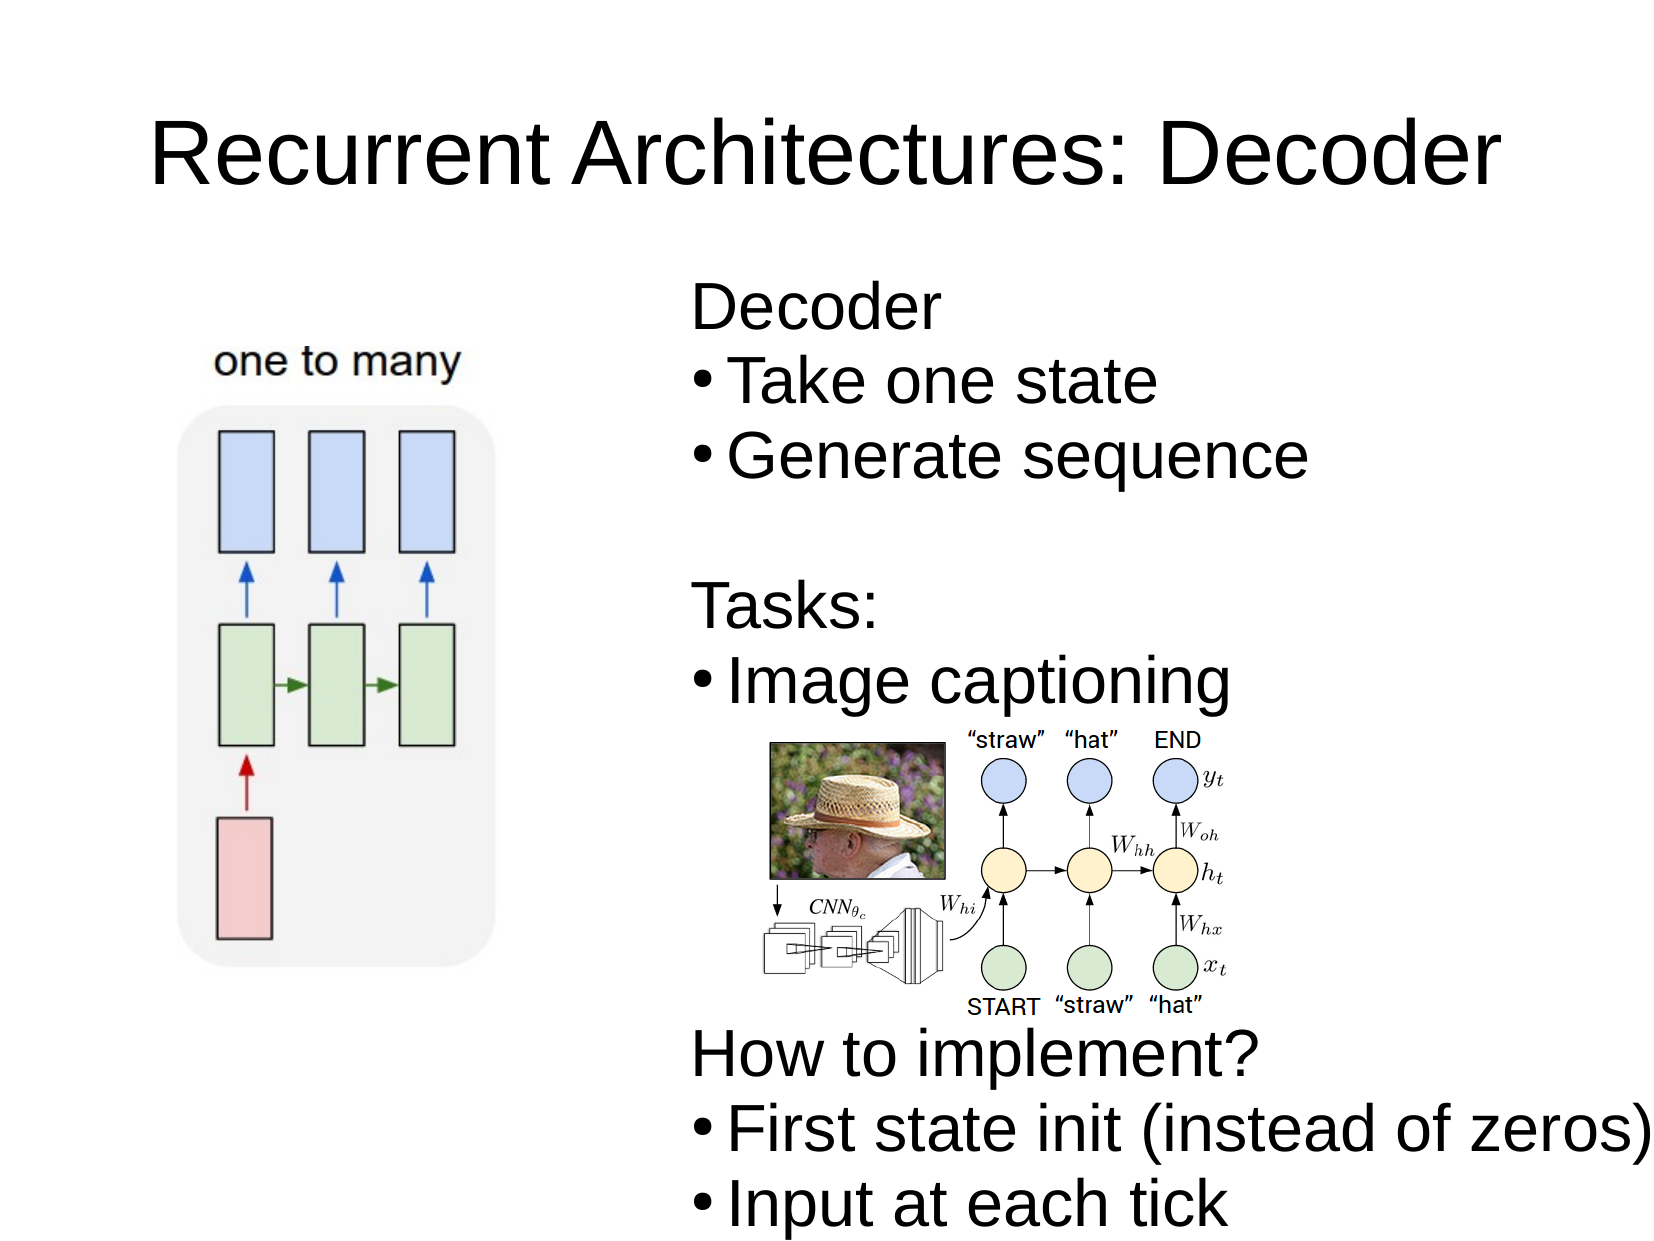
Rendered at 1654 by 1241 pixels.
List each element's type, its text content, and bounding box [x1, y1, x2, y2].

title Recurrent Architectures: Decoder [82, 49, 1571, 257]
picture [758, 727, 1231, 1016]
picture [175, 346, 507, 975]
subtitle Decoder Take one state Generate sequence Tasks: Image captioning How to implement? First state init (instead of zeros) Input at each tick [655, 268, 1654, 1241]
